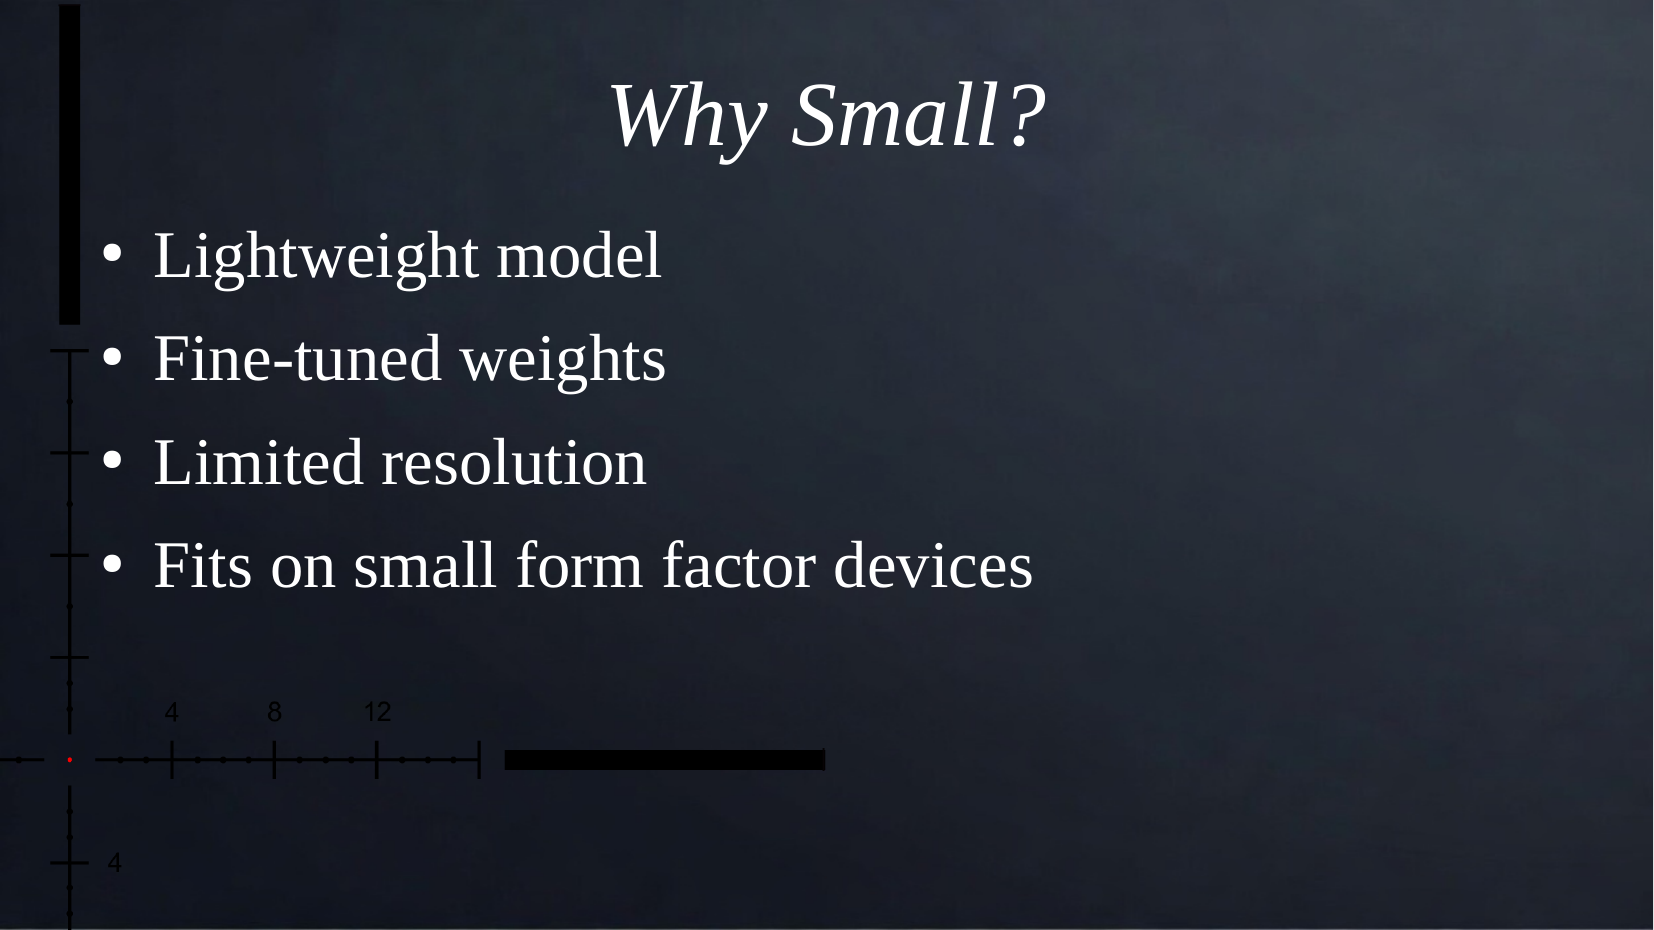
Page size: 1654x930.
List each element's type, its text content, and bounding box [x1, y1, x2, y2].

list Lightweight model Fine-tuned weights Limited resolution Fits on small form factor devices [82, 217, 1571, 757]
title Why Small? [82, 37, 1571, 193]
picture [0, 0, 1654, 930]
